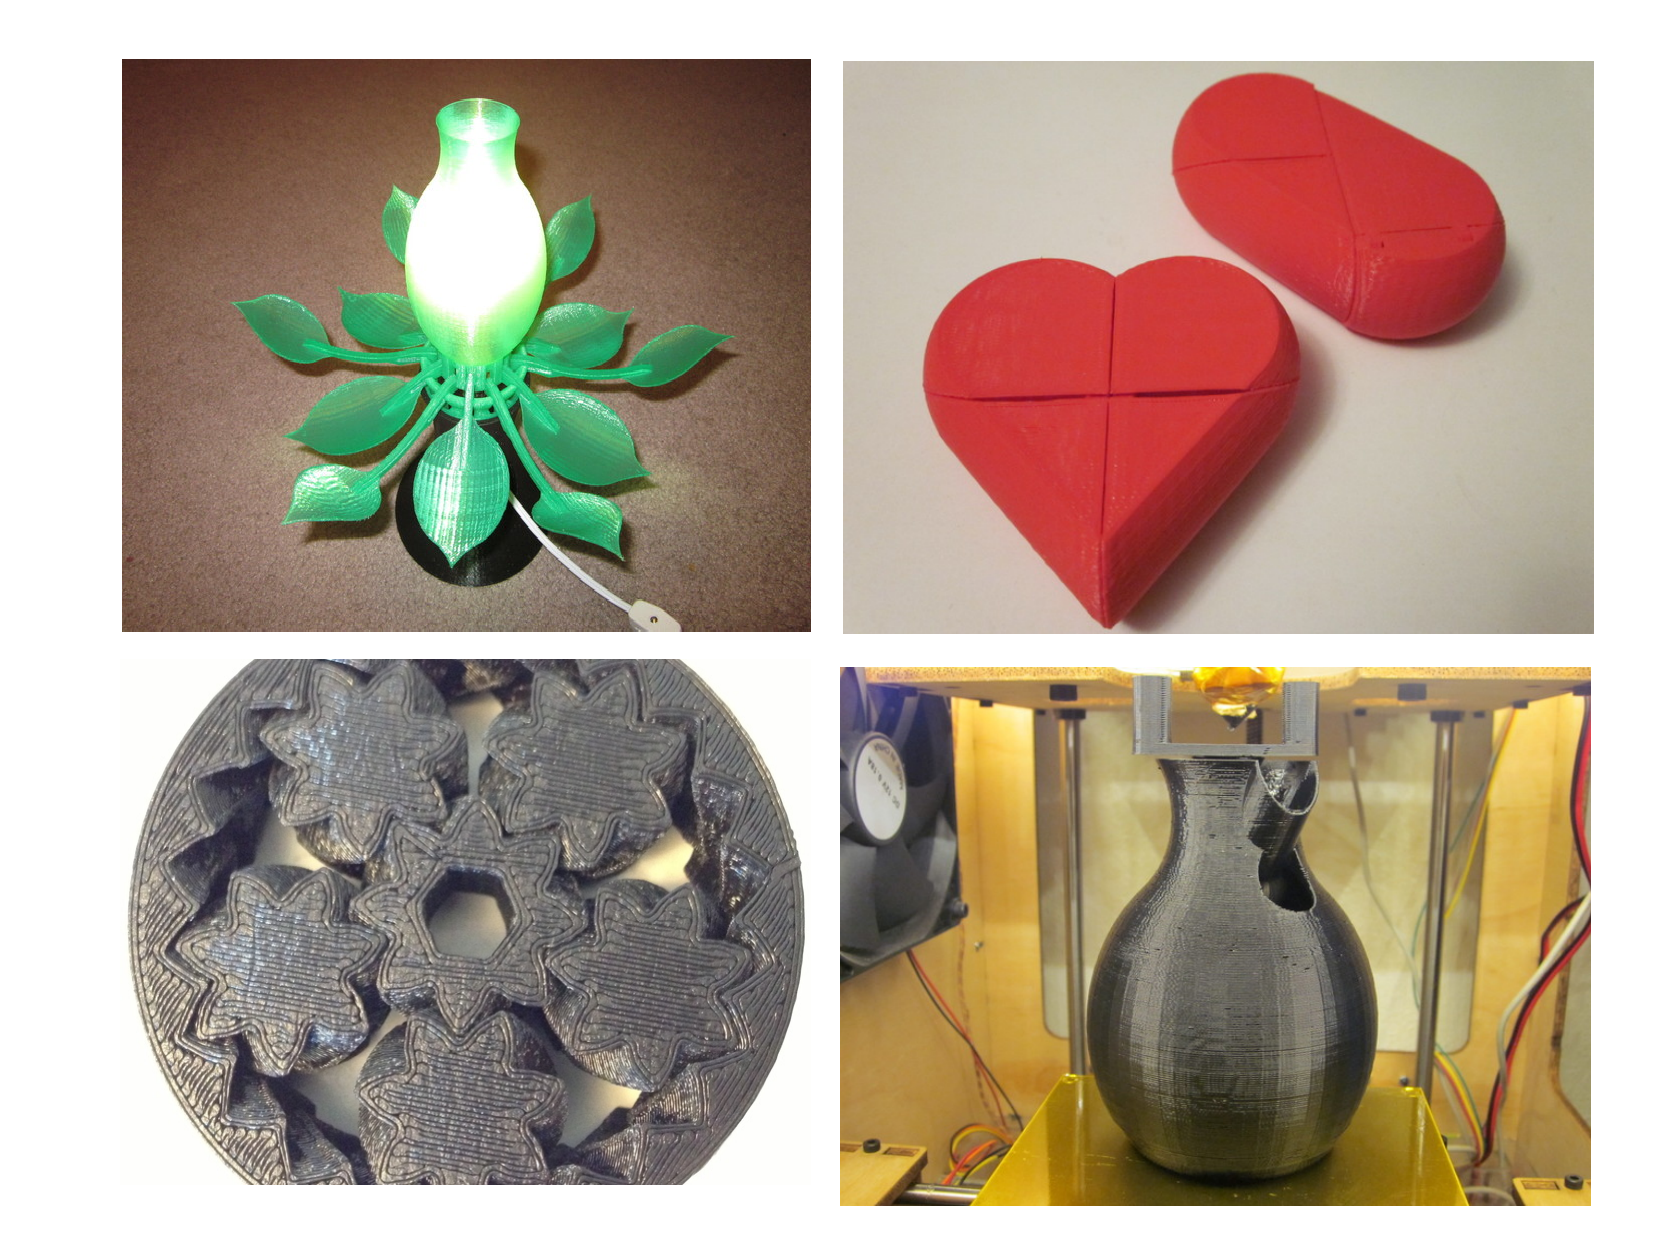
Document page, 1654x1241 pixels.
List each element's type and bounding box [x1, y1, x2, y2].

picture [843, 61, 1594, 634]
picture [120, 659, 811, 1186]
picture [840, 667, 1591, 1206]
picture [122, 59, 811, 632]
